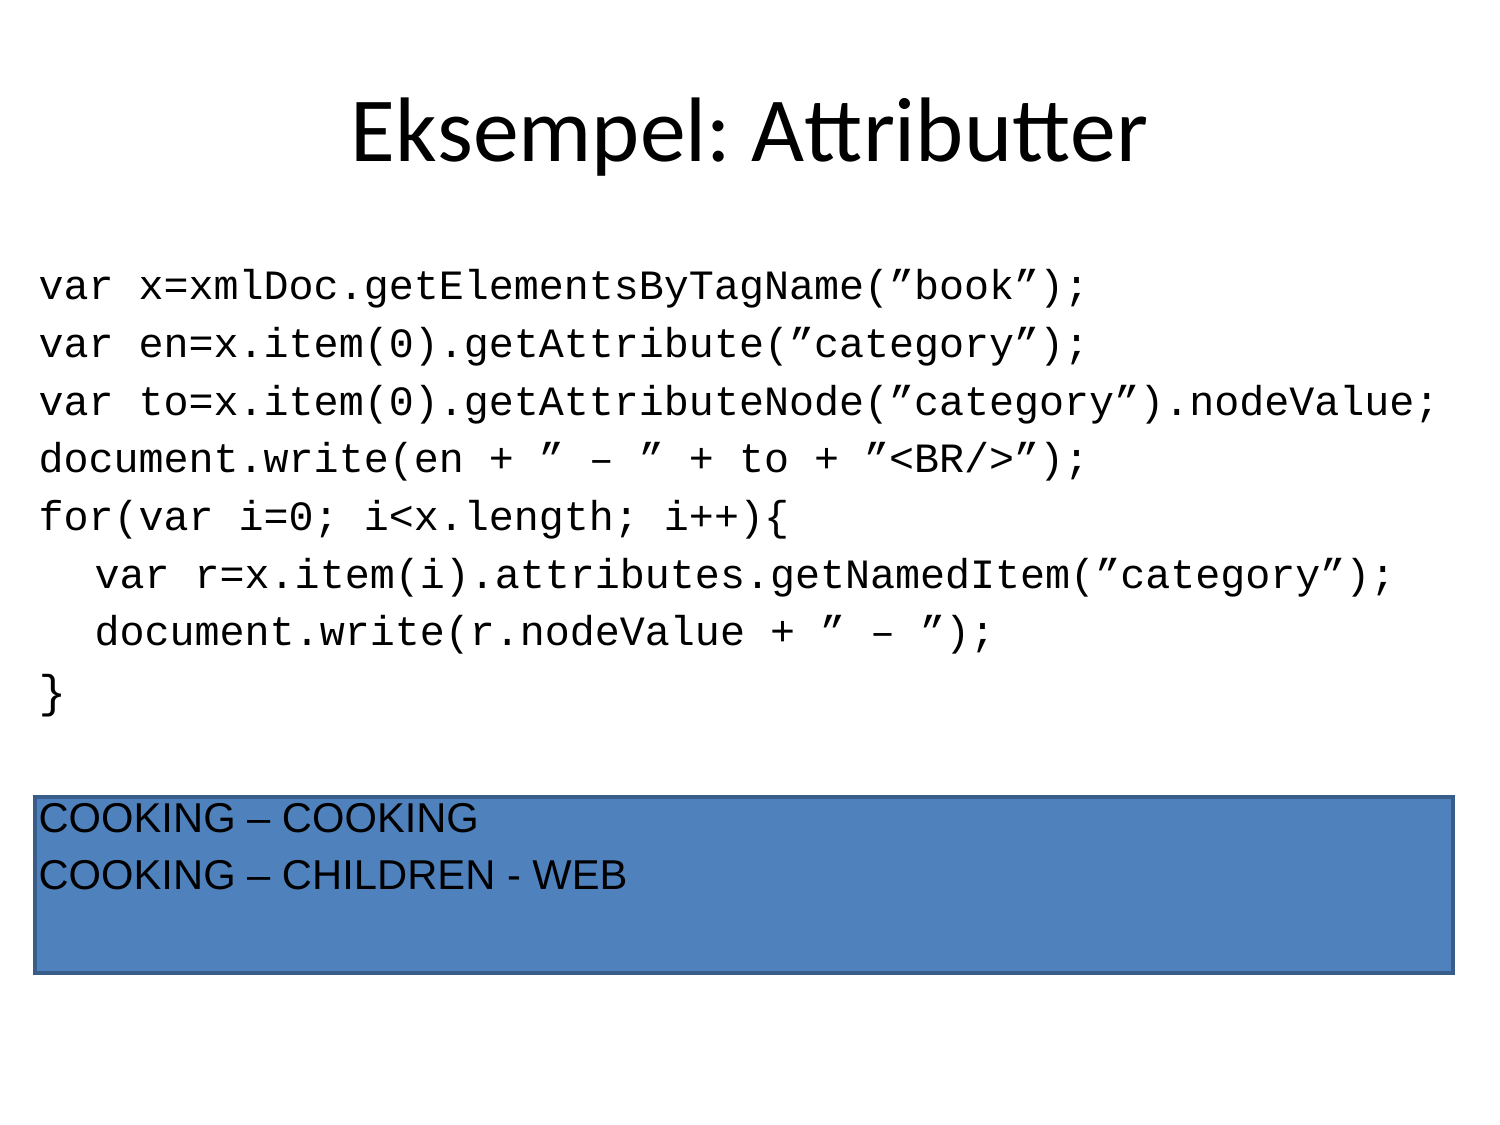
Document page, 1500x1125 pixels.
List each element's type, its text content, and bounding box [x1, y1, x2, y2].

title Eksempel: Attributter [75, 45, 1426, 233]
list var x=xmlDoc.getElementsByTagName(”book”); var en=x.item(0).getAttribute(”category”); var to=x.item(0).getAttributeNode(”category”).nodeValue; document.write(en + ” – ” + to + ”<BR/>”); for(var i=0; i<x.length; i++){ var r=x.item(i).attributes.getNamedItem(”category”); document.write(r.nodeValue + ” – ”); } COOKING – COOKING COOKING – CHILDREN - WEB [23, 257, 1477, 1001]
